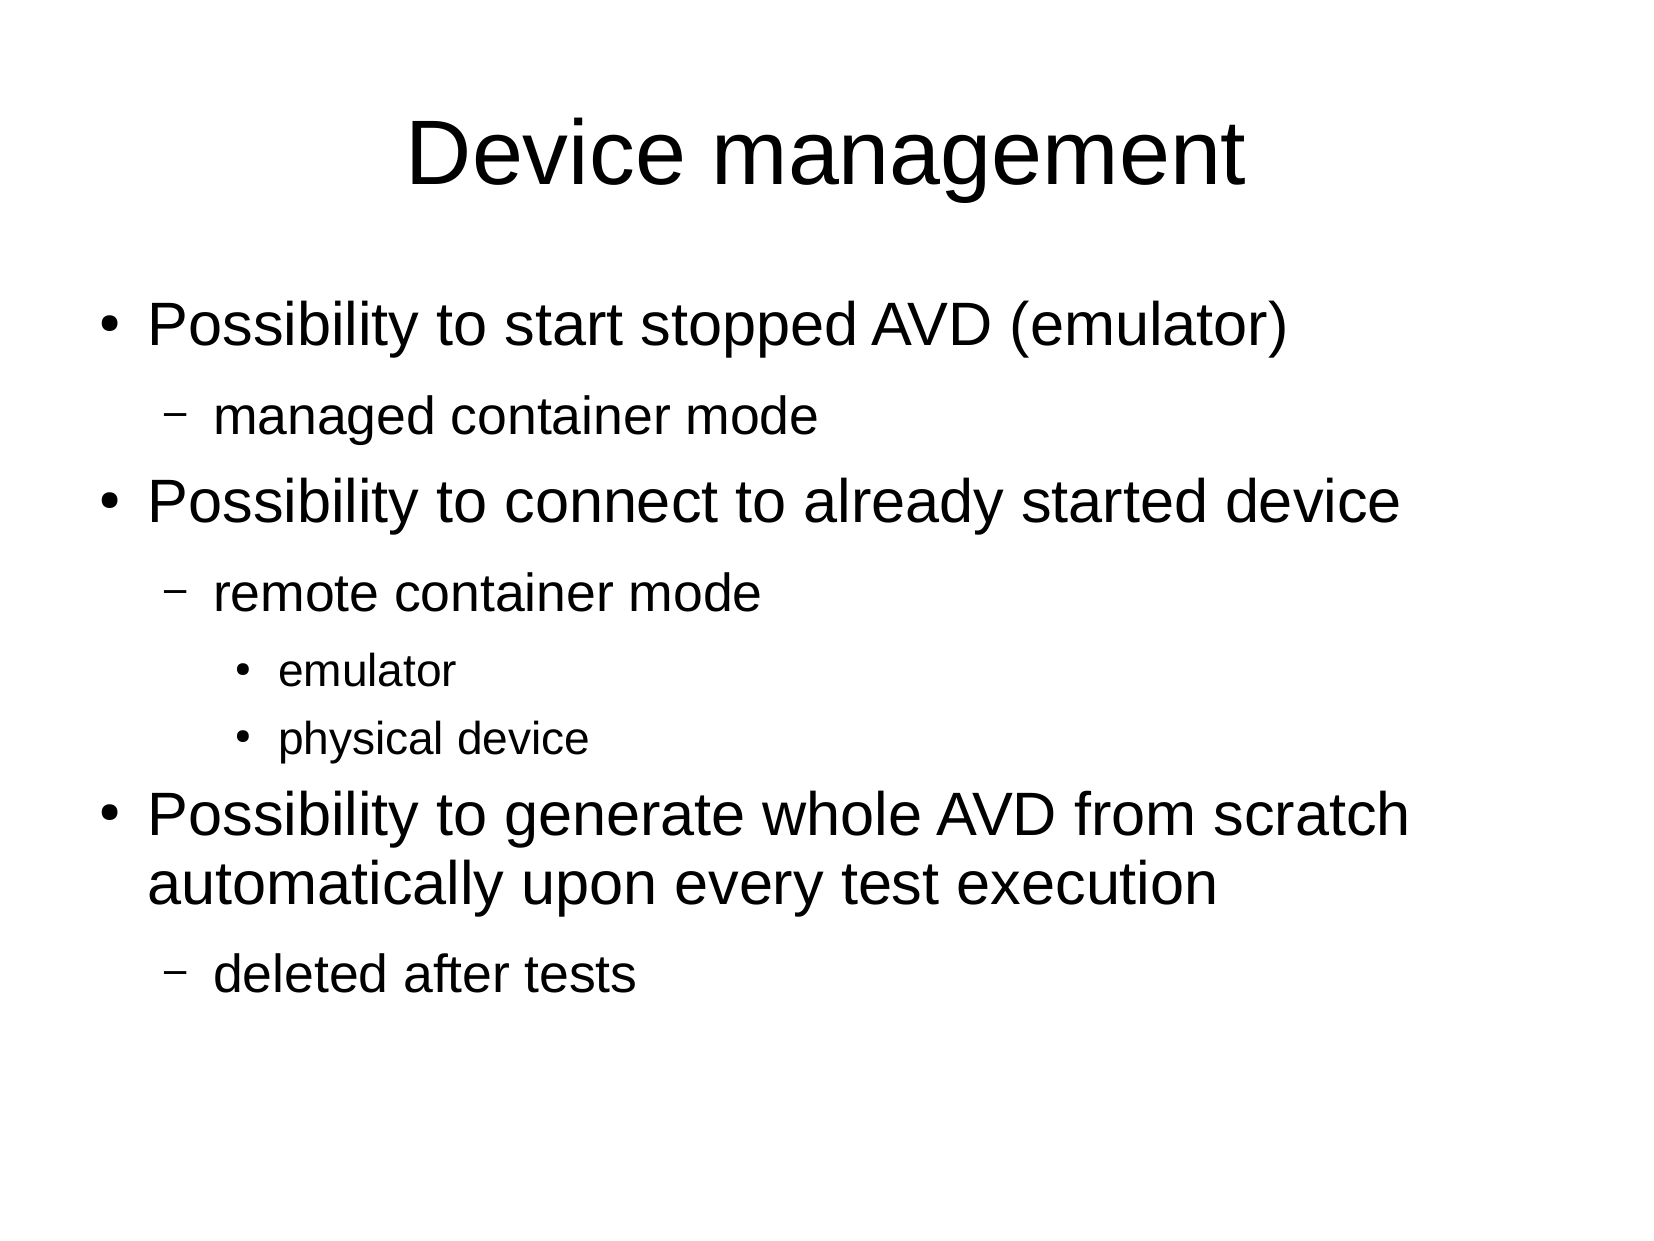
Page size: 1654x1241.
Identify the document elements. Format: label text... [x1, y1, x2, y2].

list Possibility to start stopped AVD (emulator) managed container mode Possibility to connect to already started device remote container mode emulator physical device Possibility to generate whole AVD from scratch automatically upon every test execution deleted after tests [82, 290, 1538, 1010]
title Device management [82, 49, 1571, 257]
